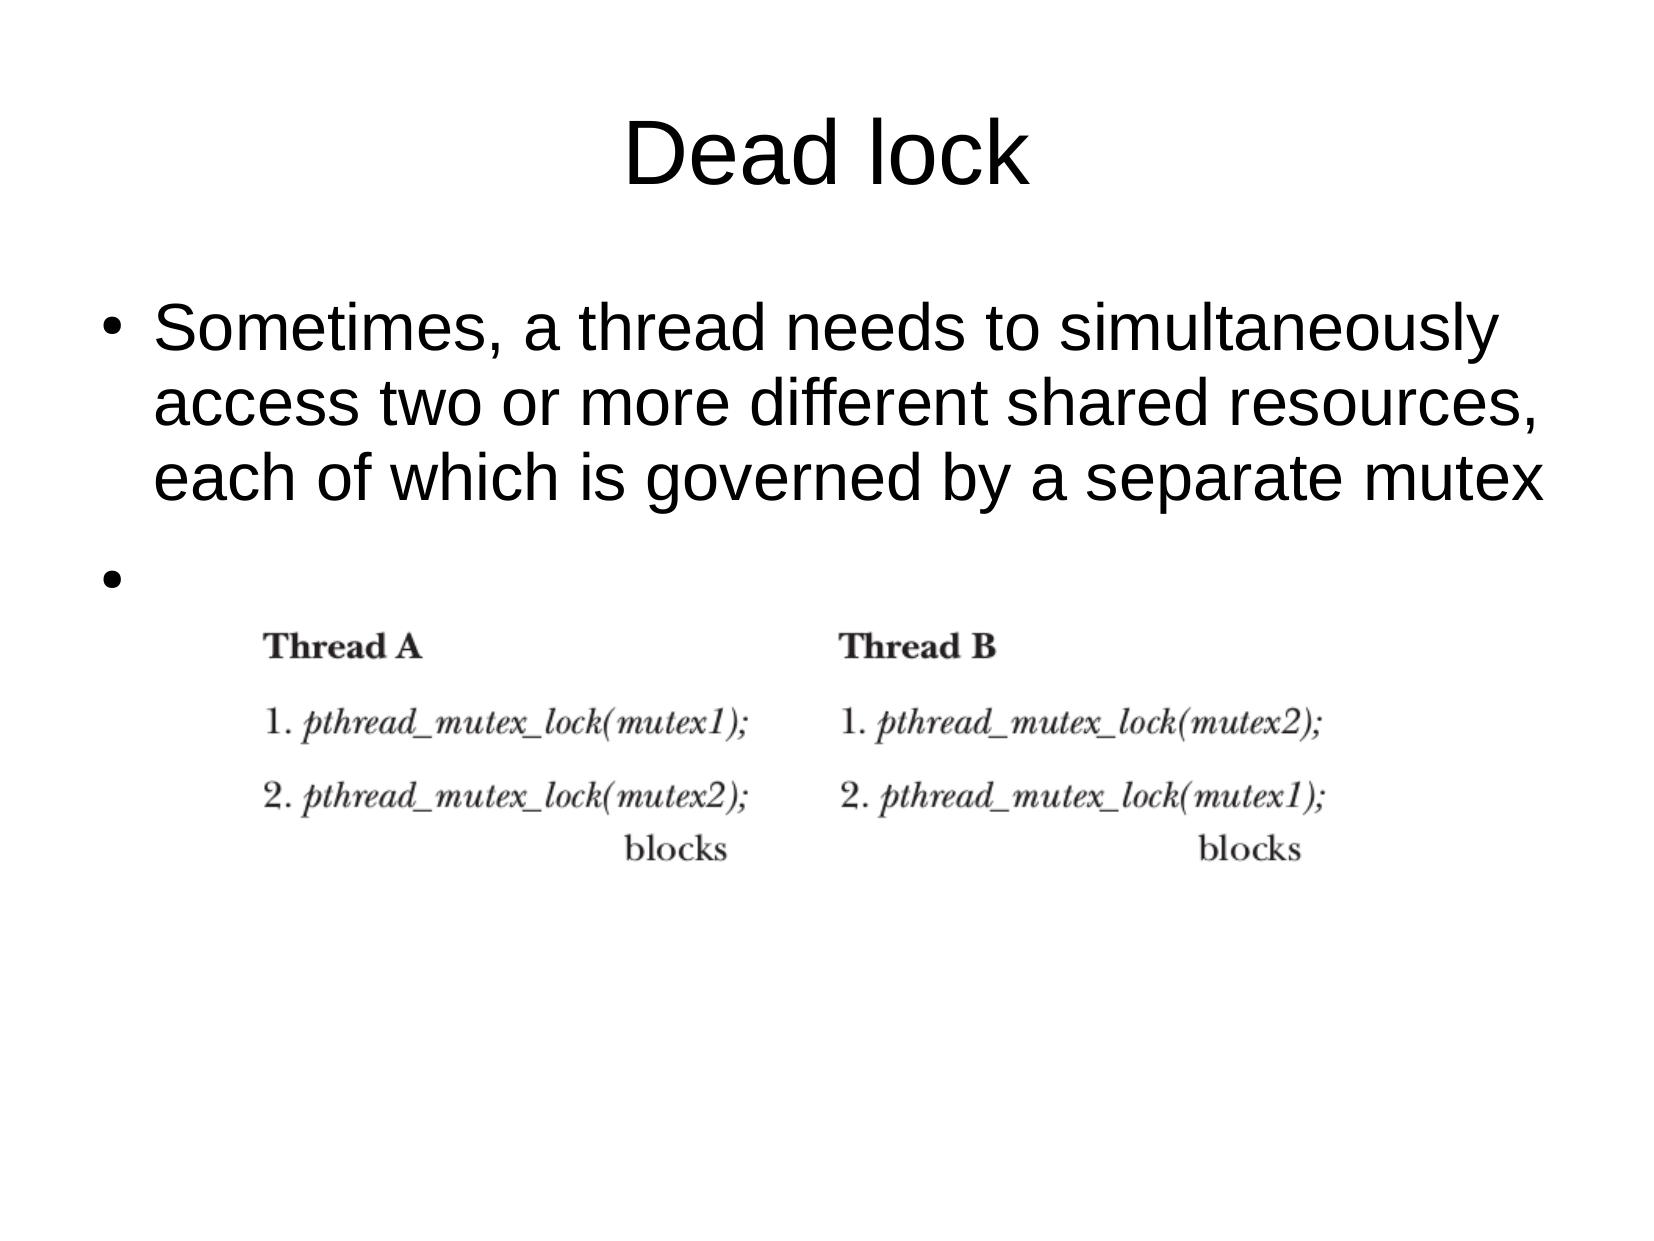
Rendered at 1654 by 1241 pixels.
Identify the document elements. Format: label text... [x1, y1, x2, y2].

list Sometimes, a thread needs to simultaneously access two or more different shared resources, each of which is governed by a separate mutex [82, 290, 1571, 1010]
title Dead lock [82, 49, 1571, 257]
picture [221, 602, 1430, 884]
